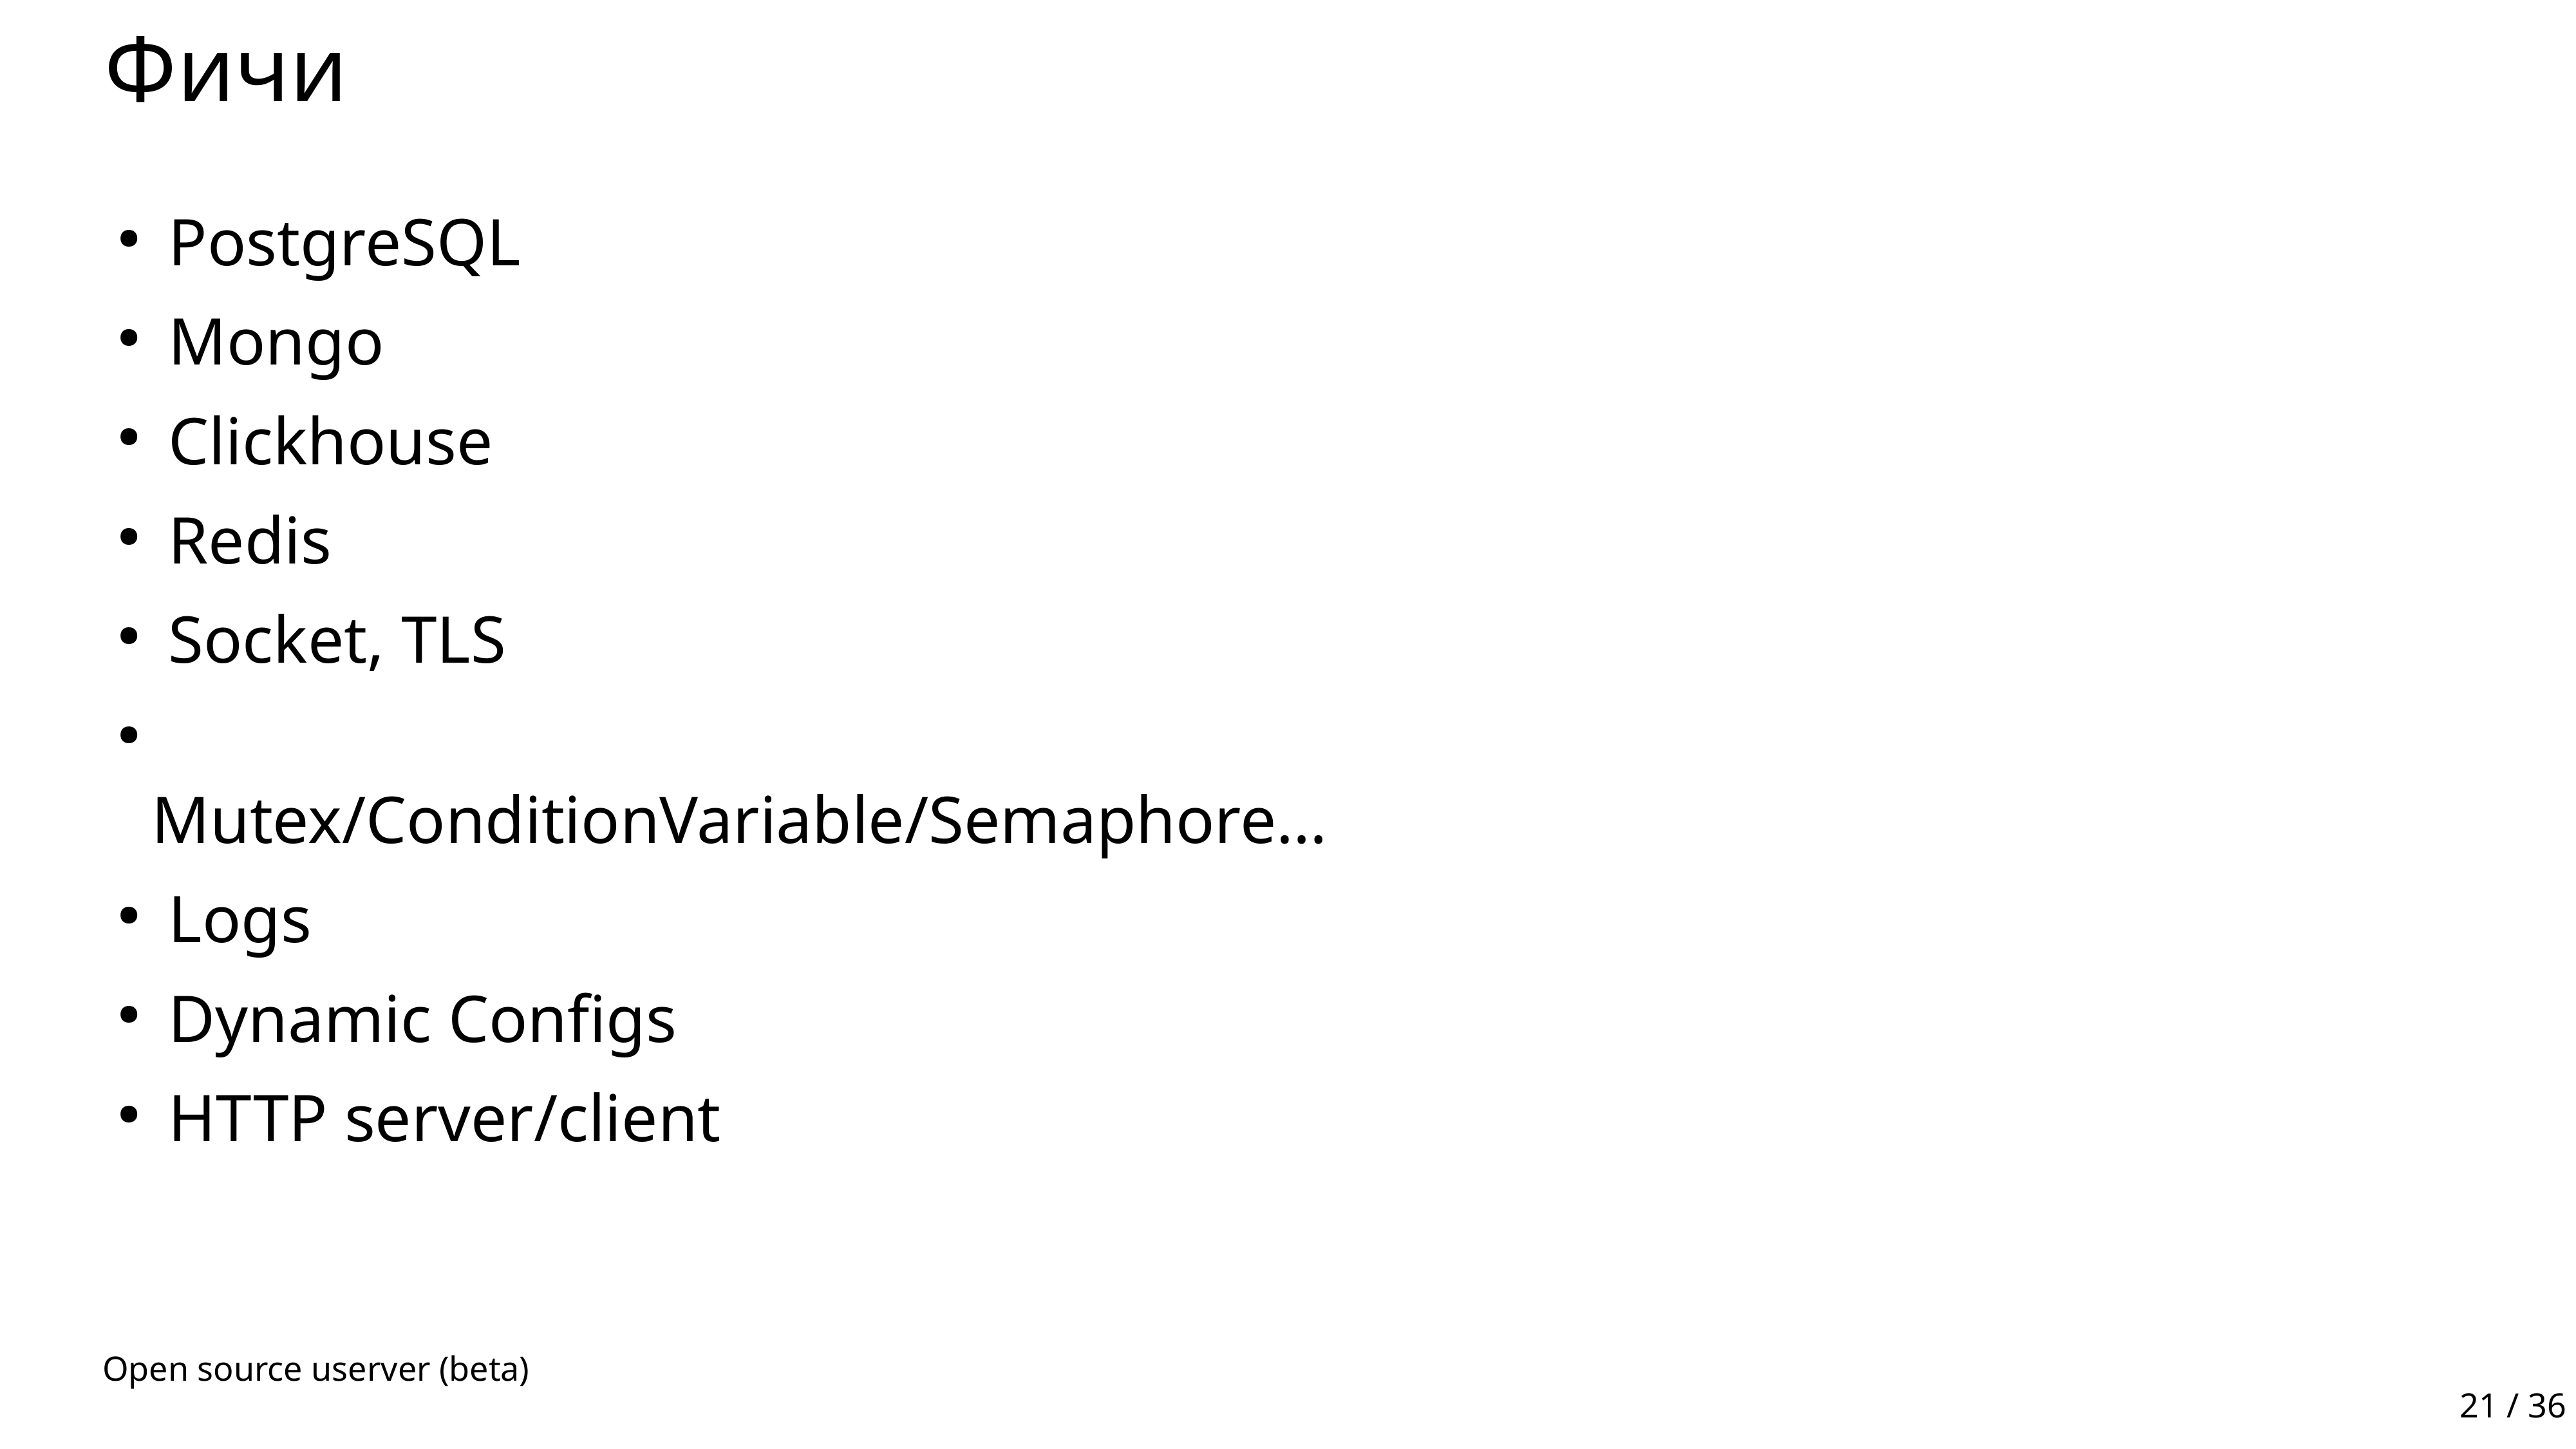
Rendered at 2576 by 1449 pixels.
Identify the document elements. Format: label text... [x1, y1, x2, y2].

title Фичи [95, 19, 2576, 155]
list <number> / 36 [1479, 1376, 2576, 1431]
list Open source userver (beta) [93, 1338, 1190, 1393]
list PostgreSQL Mongo Clickhouse Redis Socket, TLS Mutex/ConditionVariable/Semaphore… Logs Dynamic Configs HTTP server/client [97, 193, 1343, 1361]
